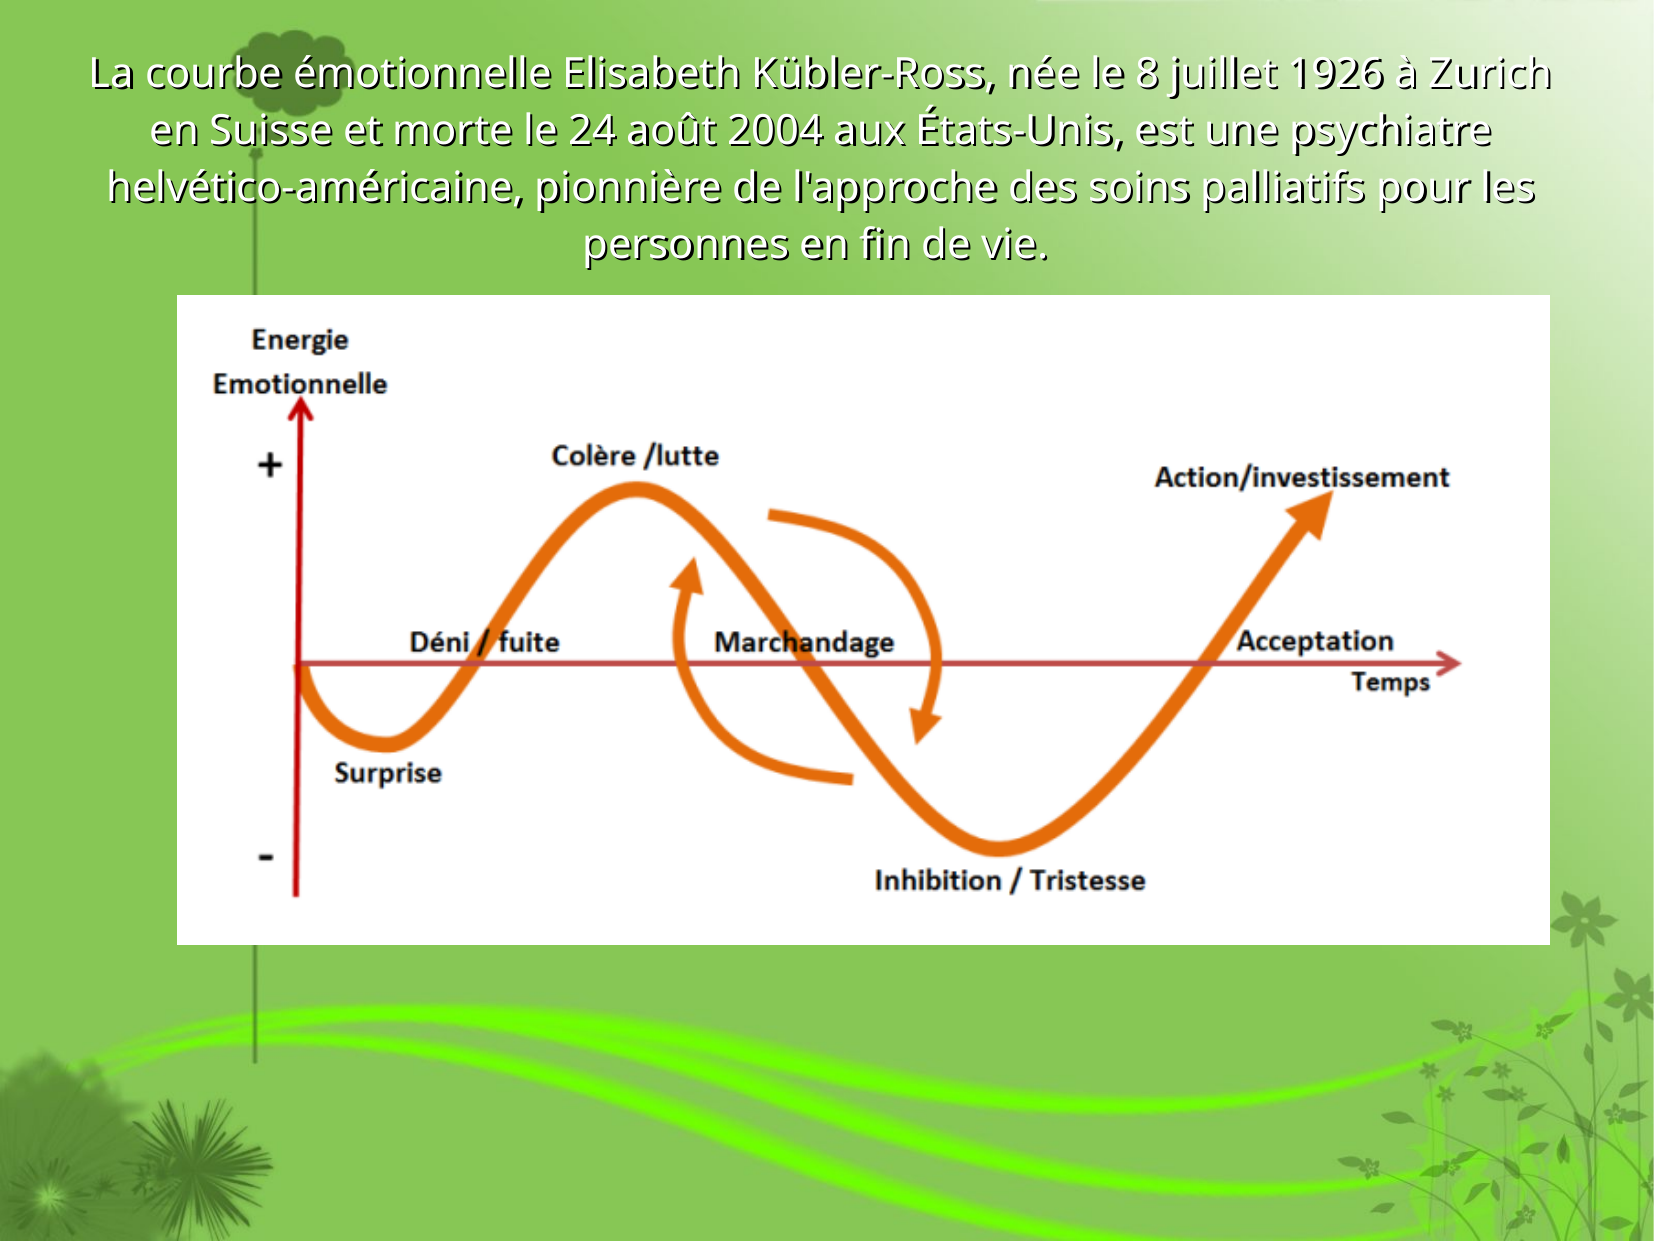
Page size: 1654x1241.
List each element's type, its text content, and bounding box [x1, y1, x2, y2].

picture [0, 0, 1654, 1241]
title La courbe émotionnelle Elisabeth Kübler-Ross, née le 8 juillet 1926 à Zurich en Suisse et morte le 24 août 2004 aux États-Unis, est une psychiatre helvético-américaine, pionnière de l'approche des soins palliatifs pour les personnes en fin de vie. [76, 53, 1565, 261]
